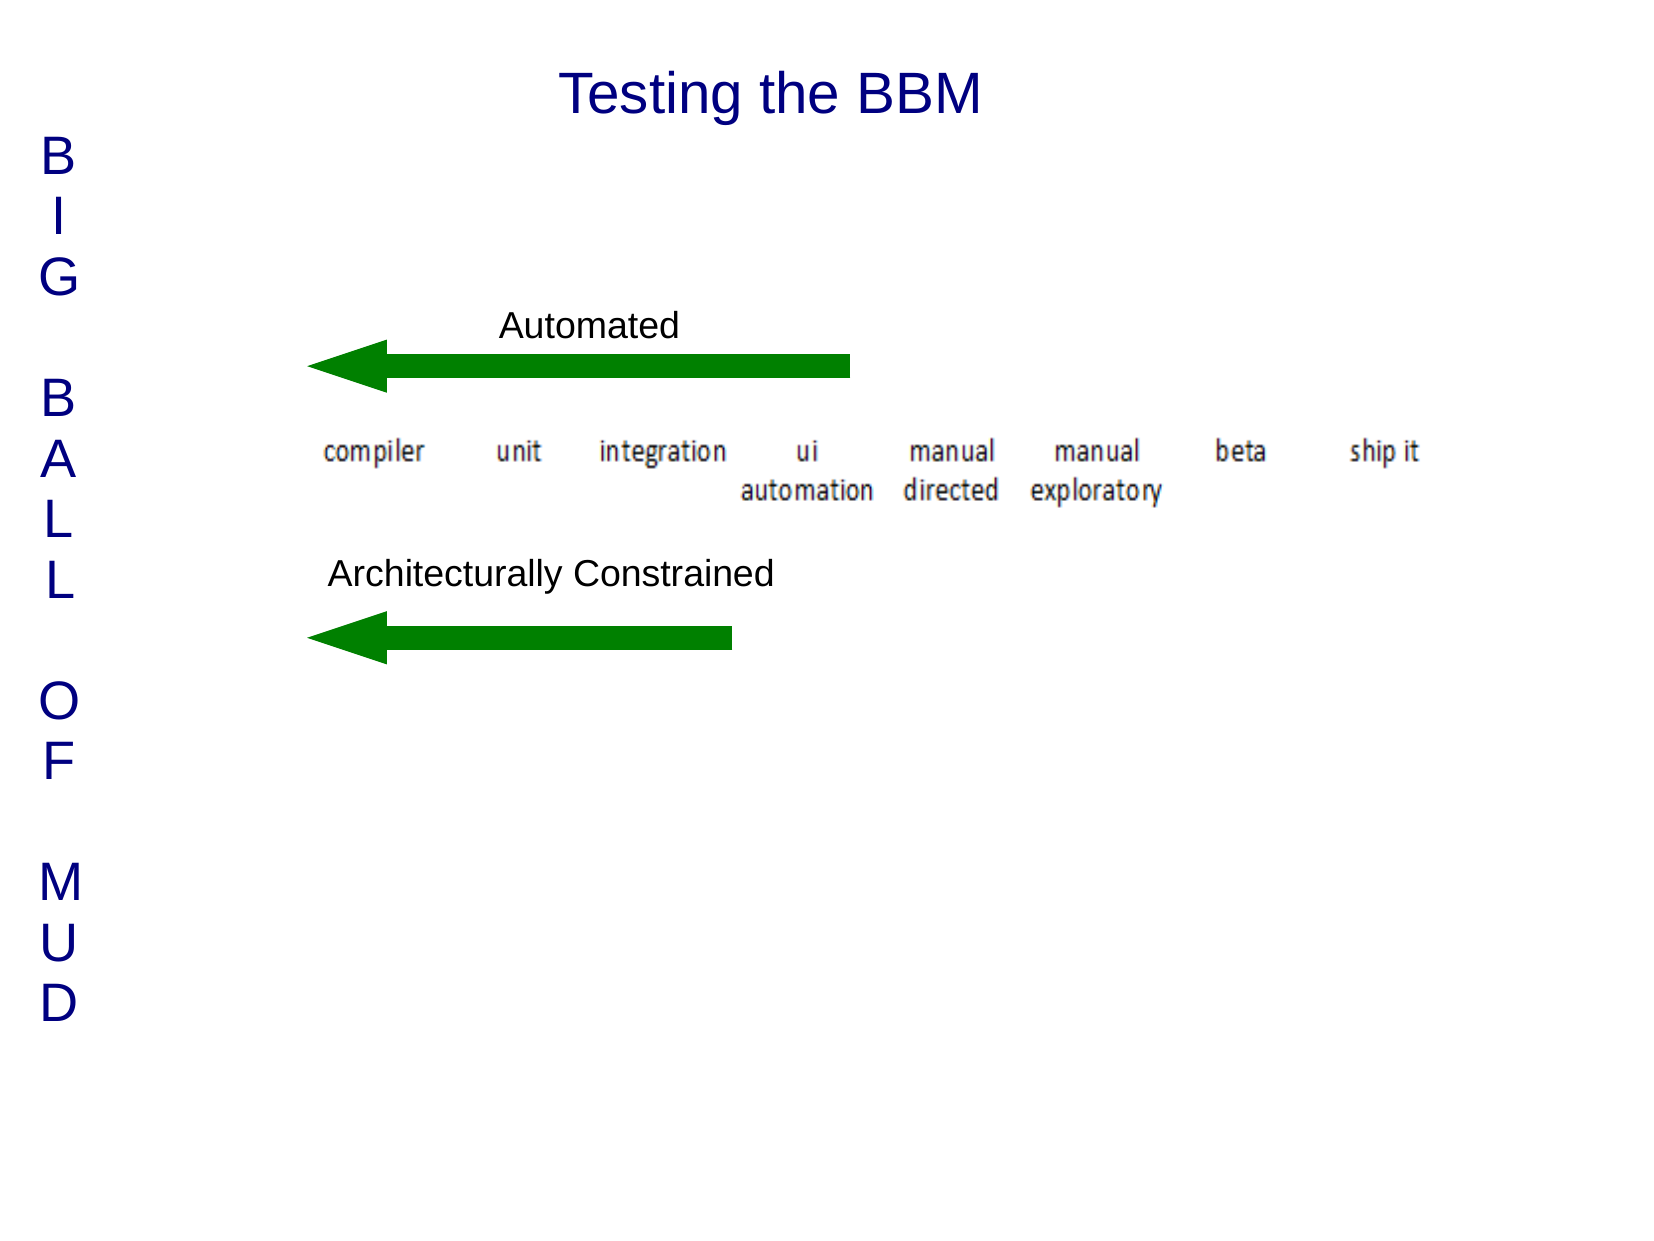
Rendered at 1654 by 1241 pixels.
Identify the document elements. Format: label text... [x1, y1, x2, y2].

text_box BIG BALL OF MUD [23, 118, 95, 1046]
picture [314, 425, 1430, 517]
text_box Testing the BBM [543, 53, 998, 133]
text_box Automated [484, 297, 721, 367]
text_box Architecturally Constrained [312, 545, 833, 603]
